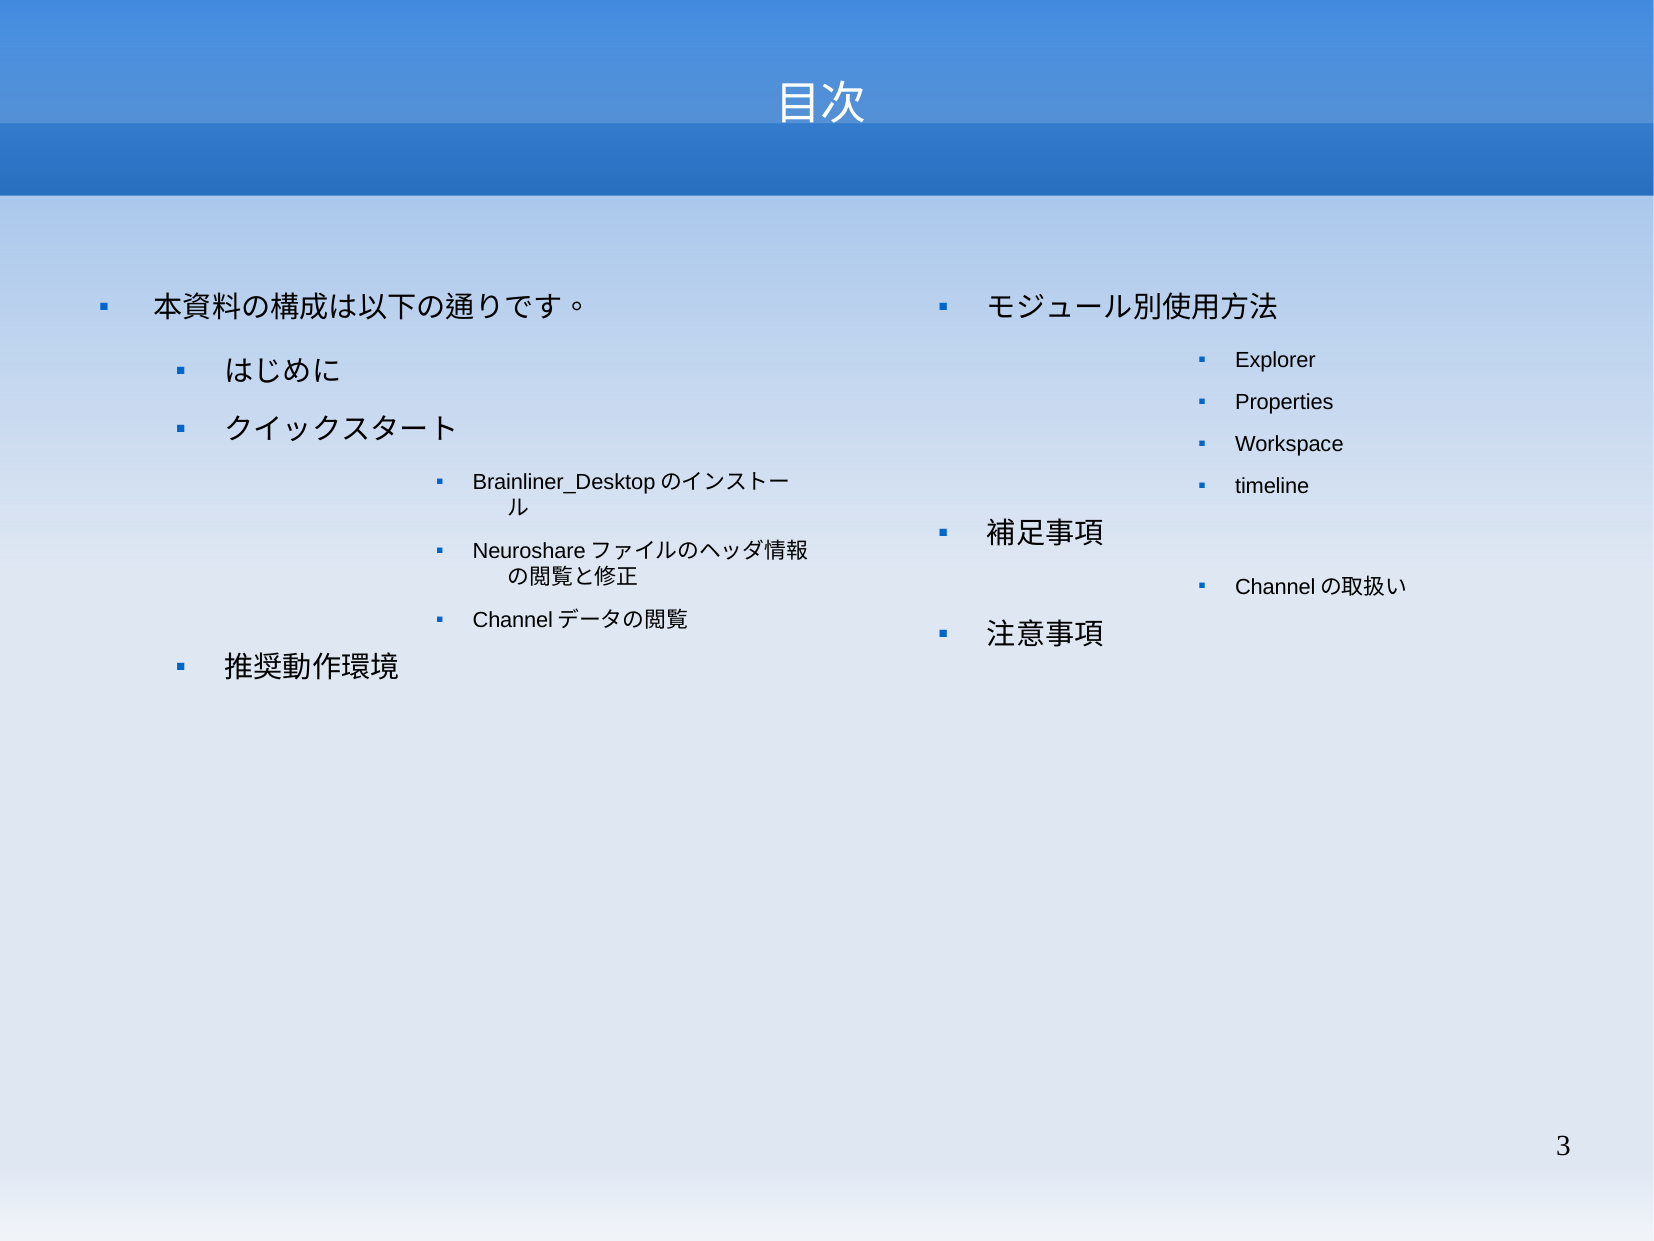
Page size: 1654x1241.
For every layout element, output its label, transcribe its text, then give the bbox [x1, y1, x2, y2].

picture [0, 0, 1654, 1241]
list 本資料の構成は以下の通りです。 はじめに クイックスタート Brainliner_Desktopのインストール Neuroshareファイルのヘッダ情報の閲覧と修正 Channelデータの閲覧 推奨動作環境 [82, 290, 809, 1109]
title 目次 [76, 0, 1565, 208]
list モジュール別使用方法 Explorer Properties Workspace timeline 補足事項 Channelの取扱い 注意事項 [845, 290, 1572, 1094]
